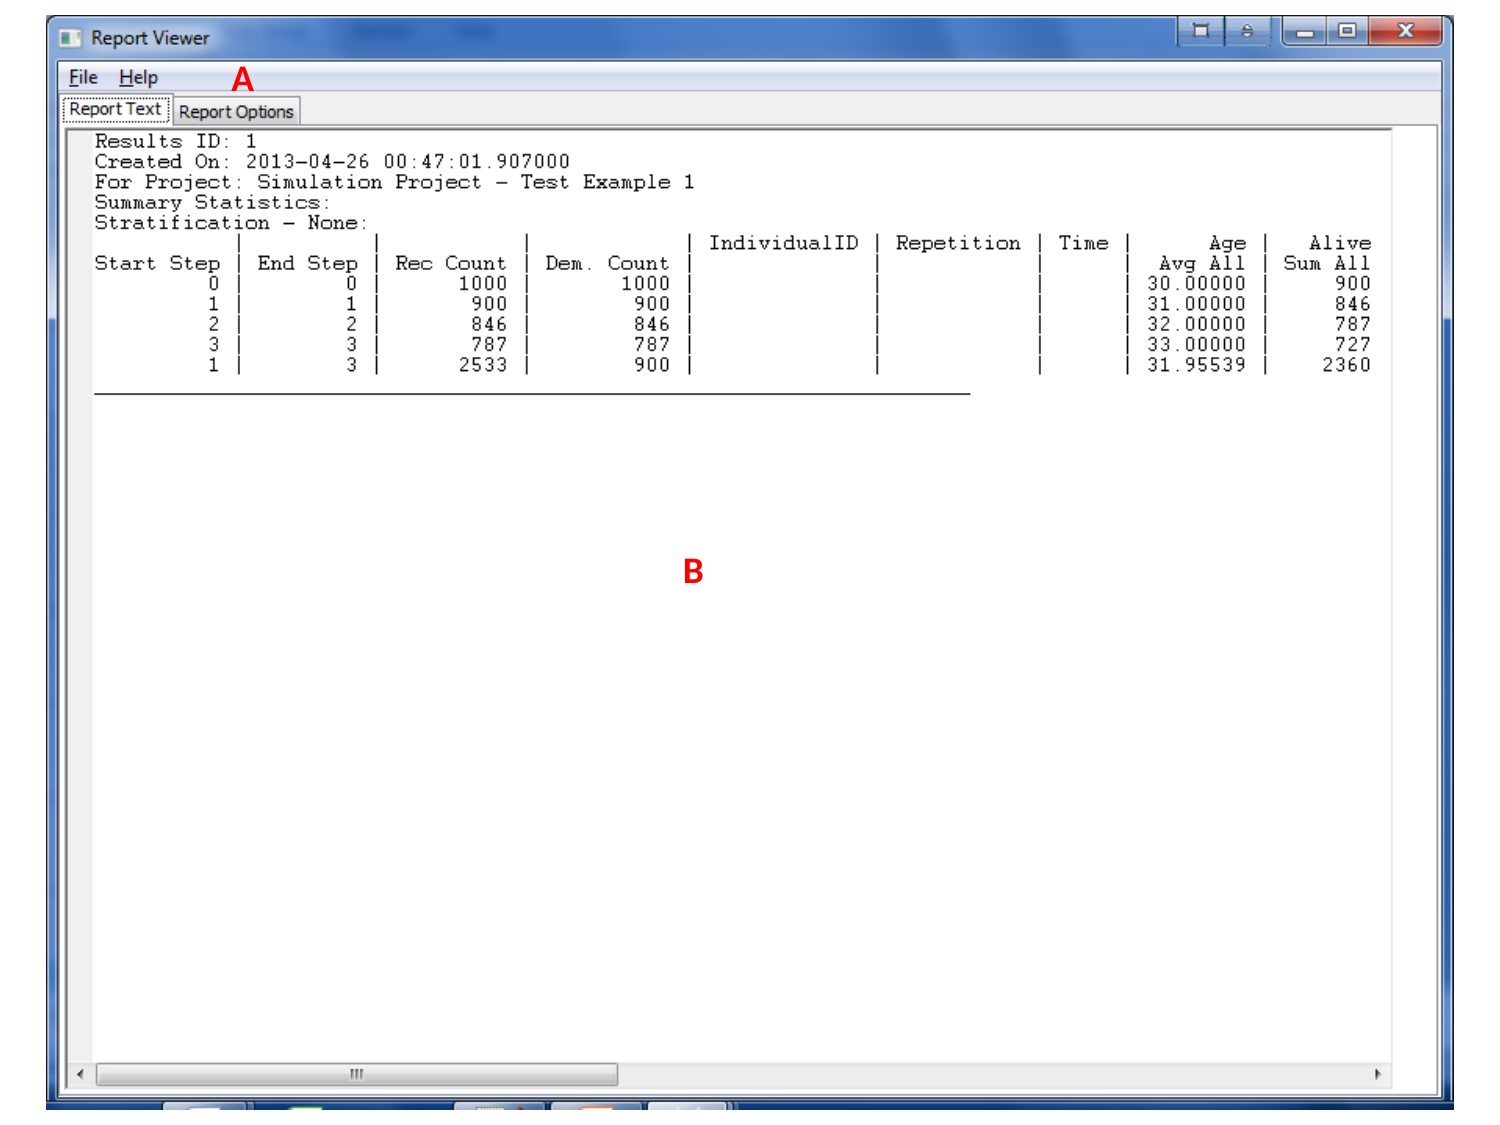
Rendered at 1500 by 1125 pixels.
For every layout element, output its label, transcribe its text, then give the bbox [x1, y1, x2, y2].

text_box B [667, 539, 722, 600]
picture [46, 15, 1454, 1110]
text_box A [216, 46, 270, 108]
